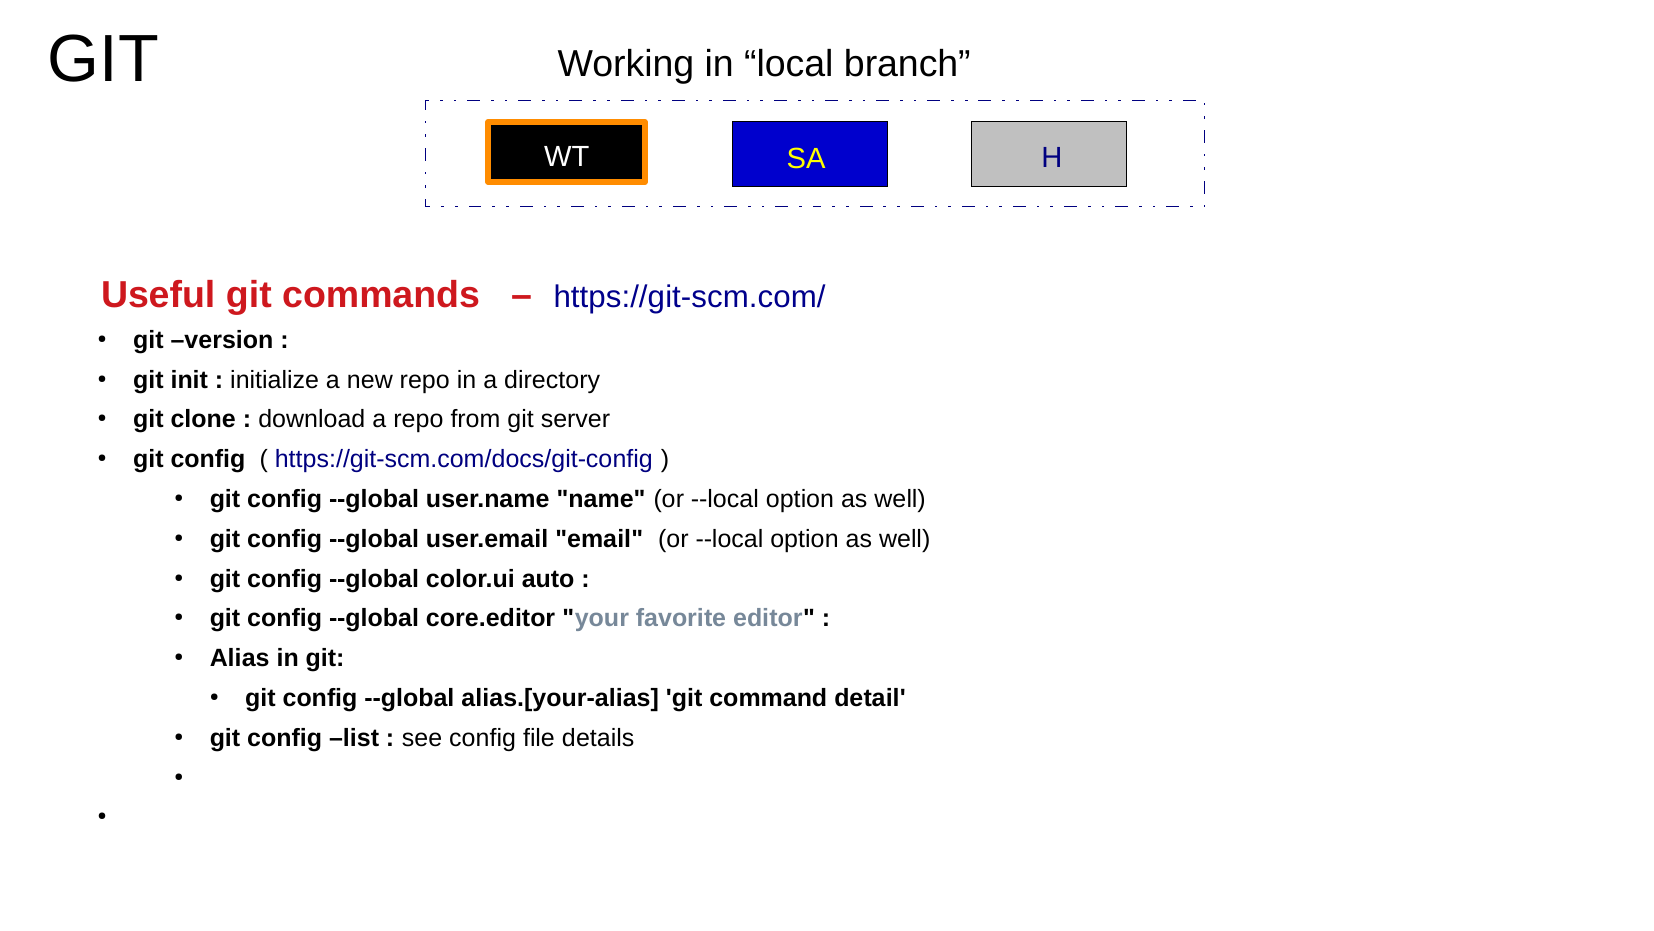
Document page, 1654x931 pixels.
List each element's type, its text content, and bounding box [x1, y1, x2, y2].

text_box SA [751, 134, 861, 183]
text_box WT [519, 129, 615, 184]
text_box Working in “local branch” [542, 35, 1111, 93]
text_box Useful git commands – https://git-scm.com/ [86, 265, 841, 318]
title GIT [5, 5, 201, 111]
text_box [425, 100, 1205, 207]
text_box git –version : git init : initialize a new repo in a directory git clone : download a repo from git server git config ( https://git-scm.com/docs/git-config ) git config --global user.name "name" (or --local option as well) git config --global user.email "email" (or --local option as well) git config --global color.ui auto : git config --global core.editor "your favorite editor" : Alias in git: git config --global alias.[your-alias] 'git command detail' git config –list : see config file details [82, 318, 1418, 839]
text_box H [986, 133, 1117, 182]
